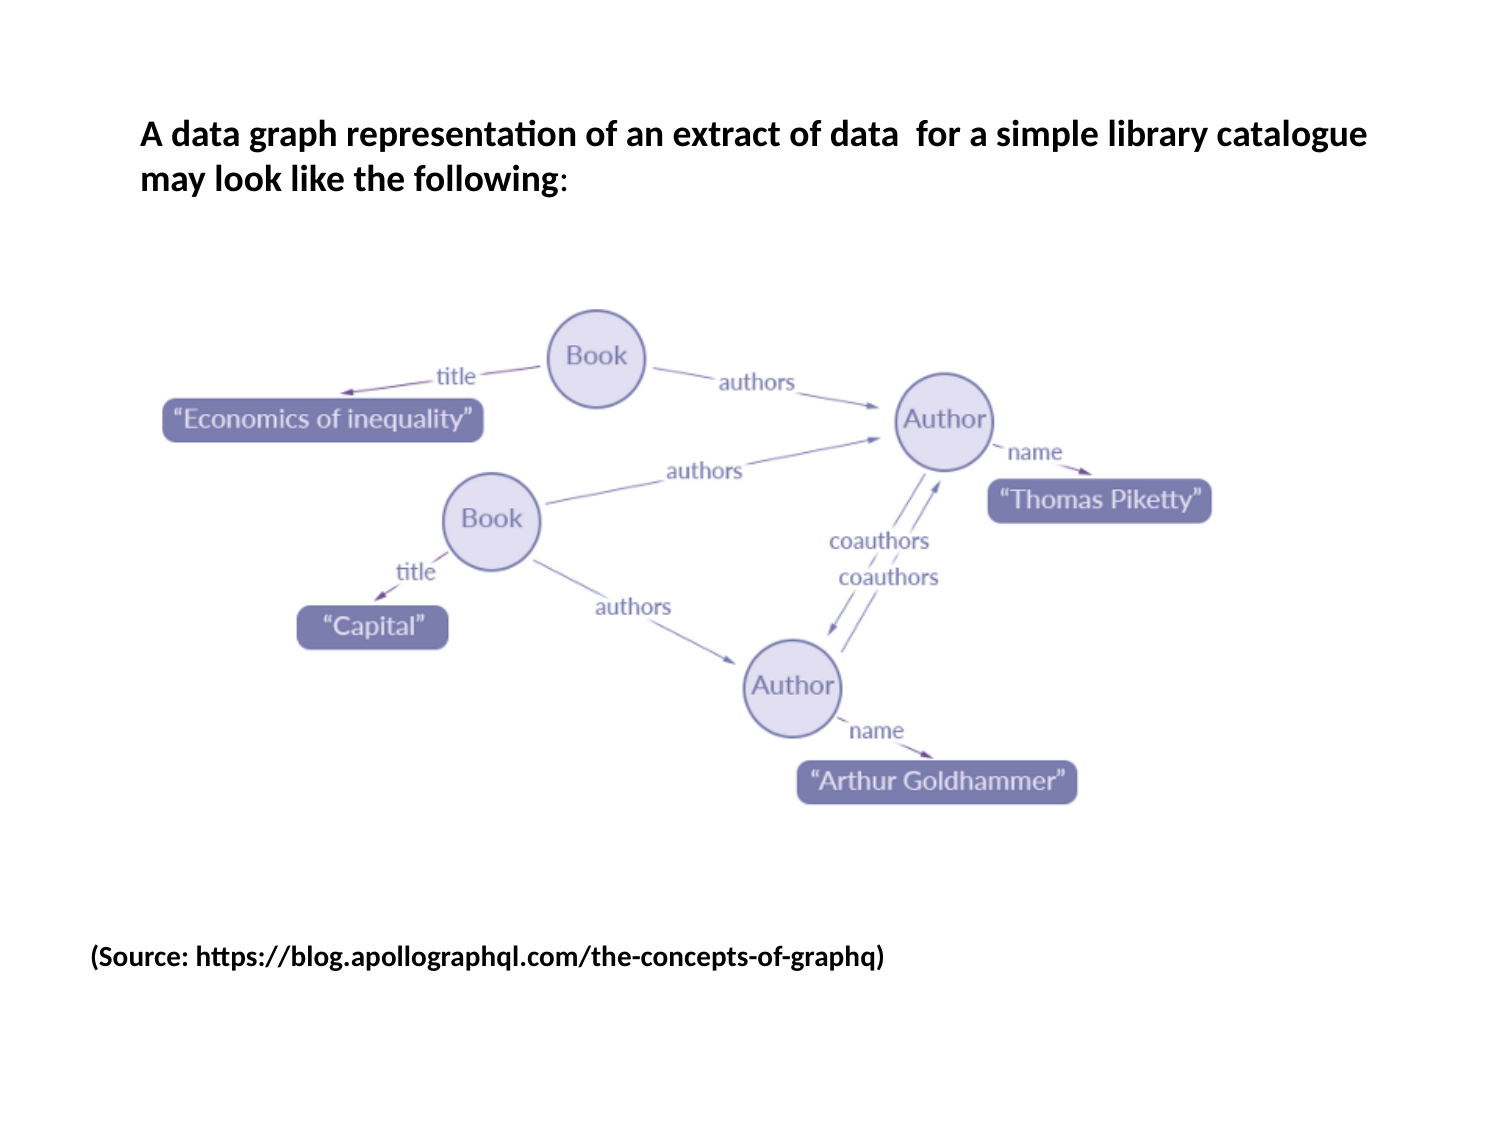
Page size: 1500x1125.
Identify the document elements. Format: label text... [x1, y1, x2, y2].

picture [125, 261, 1376, 864]
list (Source: https://blog.apollographql.com/the-concepts-of-graphq) [75, 262, 1426, 1005]
text_box A data graph representation of an extract of data for a simple library catalogue may look like the following: [125, 102, 1459, 207]
